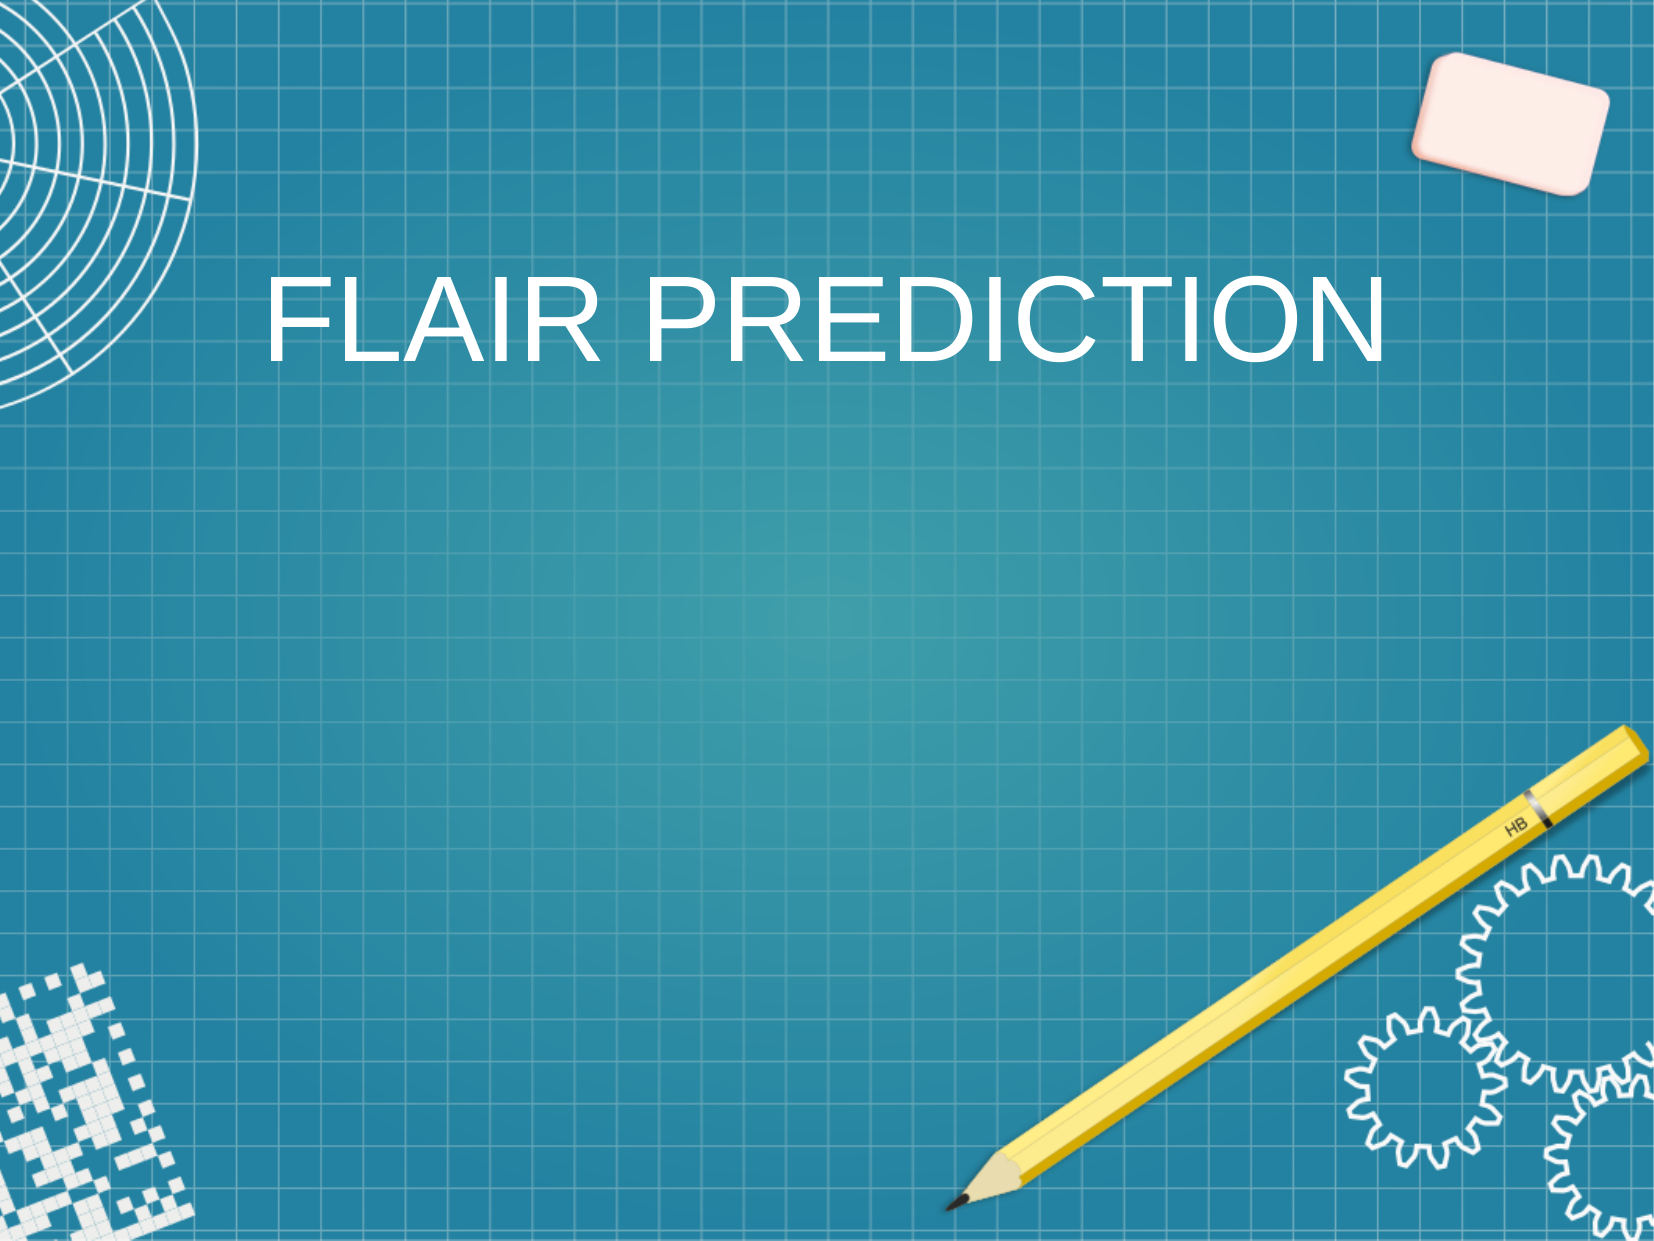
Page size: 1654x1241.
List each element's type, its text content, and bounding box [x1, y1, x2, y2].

picture [0, 0, 1654, 1241]
title FLAIR PREDICTION [82, 177, 1571, 461]
